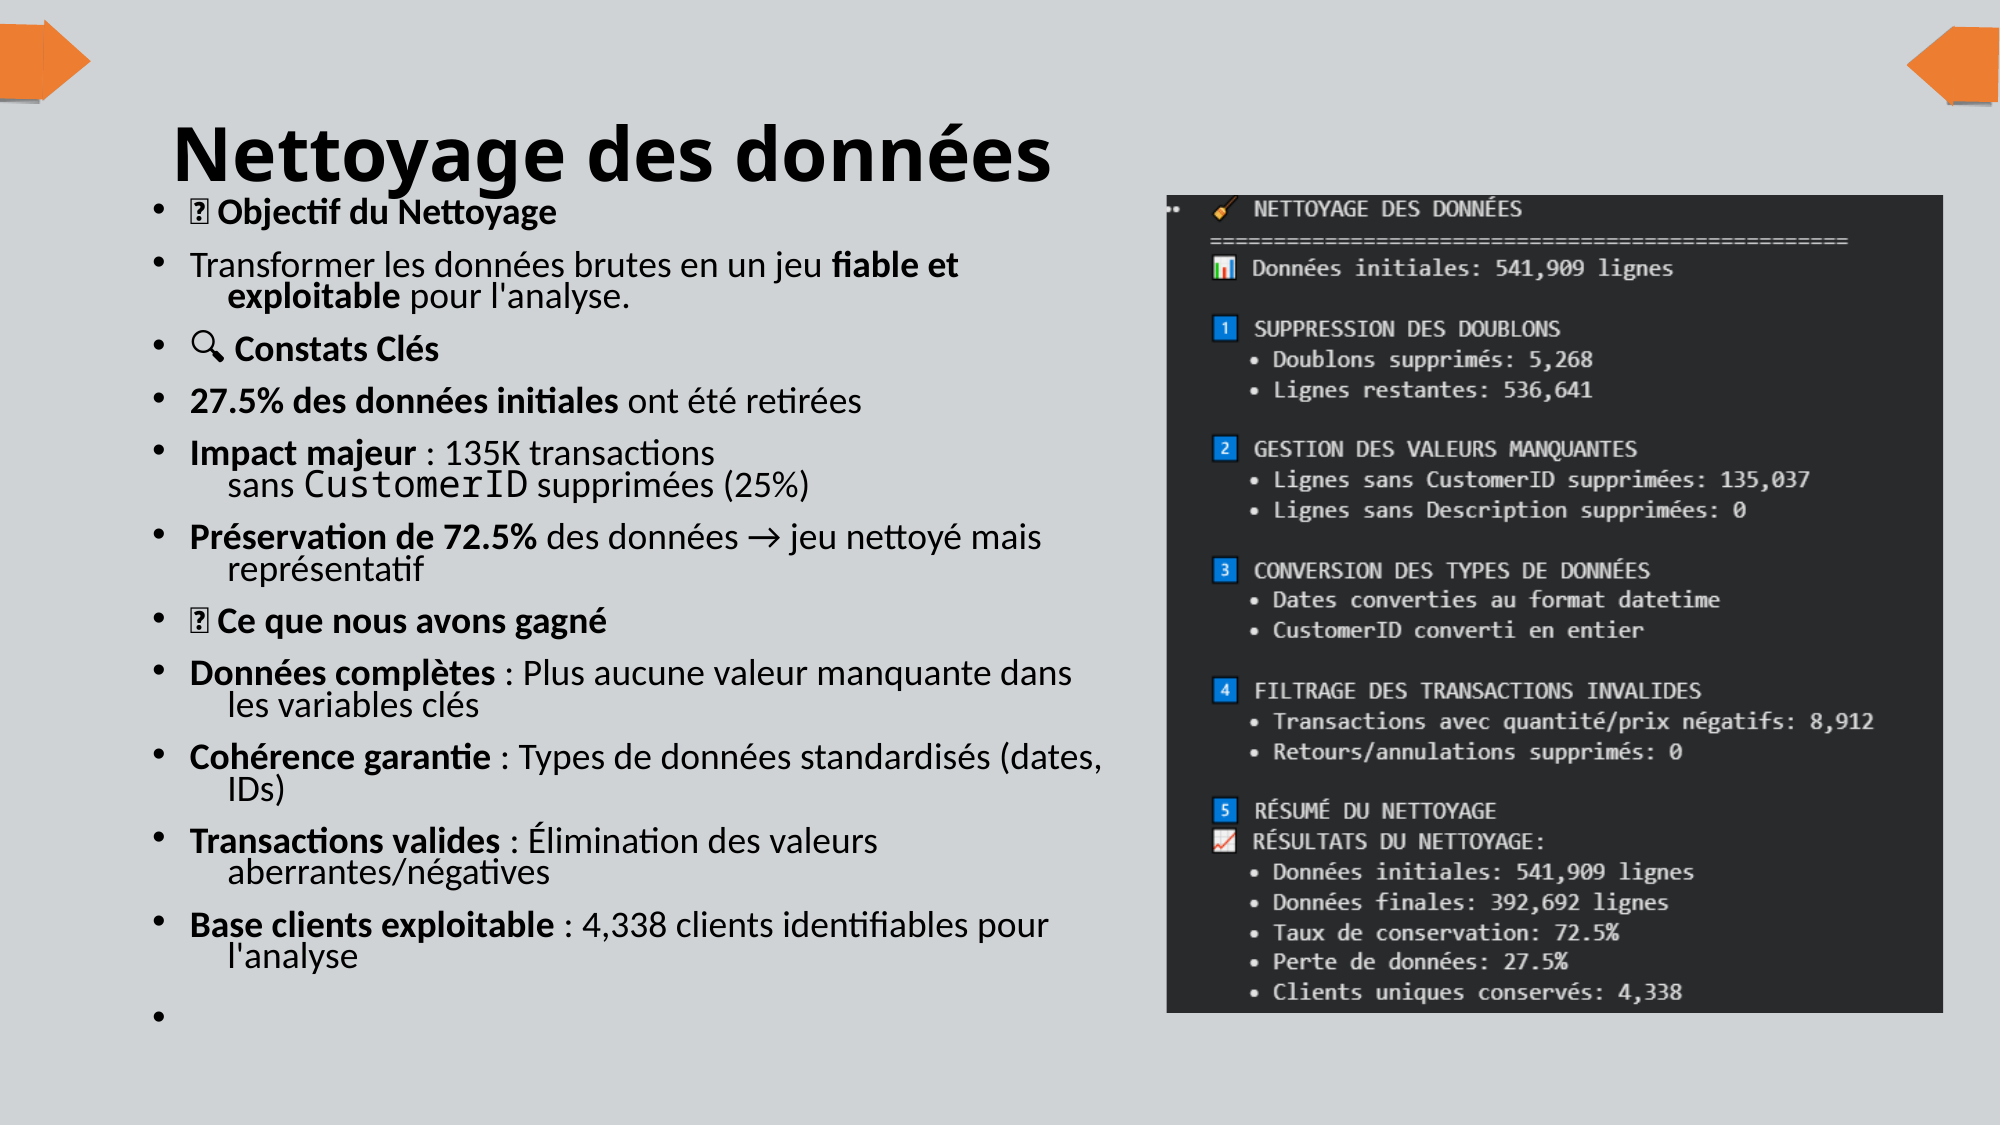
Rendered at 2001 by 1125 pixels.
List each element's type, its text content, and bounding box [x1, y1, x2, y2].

text_box [1908, 27, 1999, 105]
picture [1166, 193, 1944, 1017]
title Nettoyage des données [137, 109, 1863, 218]
text_box [0, 21, 90, 99]
list 🎯 Objectif du Nettoyage Transformer les données brutes en un jeu fiable et exploitable pour l'analyse. 🔍 Constats Clés 27.5% des données initiales ont été retirées Impact majeur : 135K transactions sans CustomerID supprimées (25%) Préservation de 72.5% des données → jeu nettoyé mais représentatif ✅ Ce que nous avons gagné Données complètes : Plus aucune valeur manquante dans les variables clés Cohérence garantie : Types de données standardisés (dates, IDs) Transactions valides : Élimination des valeurs aberrantes/négatives Base clients exploitable : 4,338 clients identifiables pour l'analyse [137, 192, 1133, 1016]
